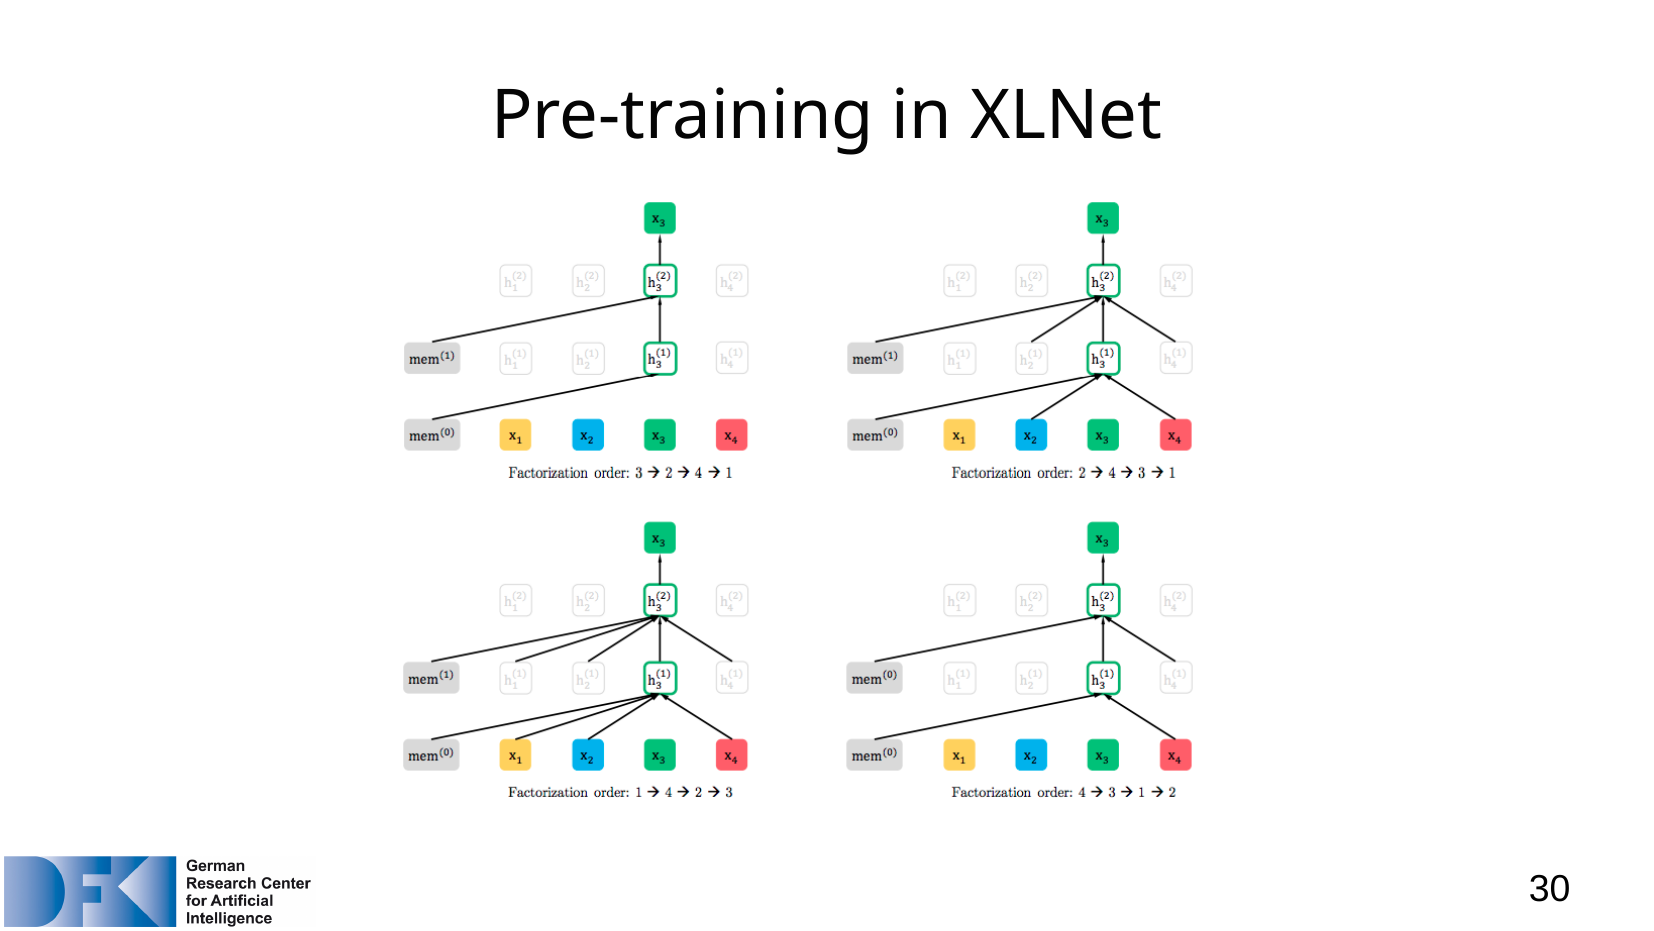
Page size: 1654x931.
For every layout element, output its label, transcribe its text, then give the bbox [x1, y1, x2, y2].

picture [390, 176, 1231, 811]
title Pre-training in XLNet [162, 35, 1492, 189]
picture [4, 856, 316, 927]
text_box <number> [1514, 860, 1654, 931]
